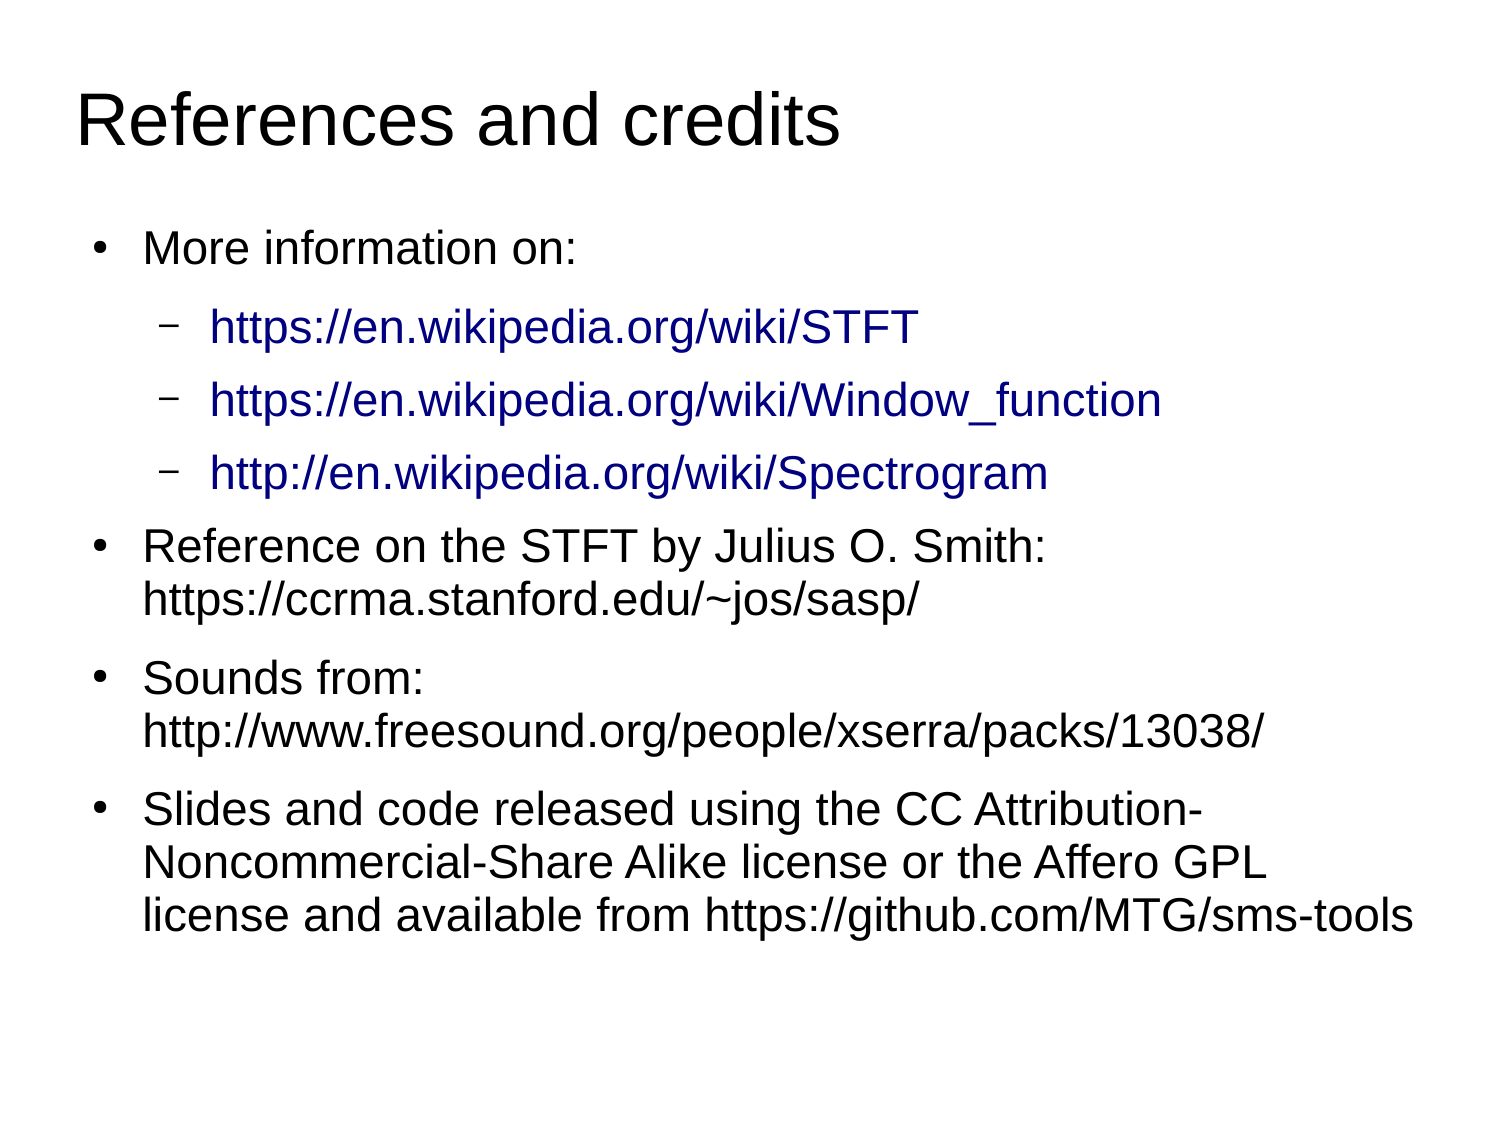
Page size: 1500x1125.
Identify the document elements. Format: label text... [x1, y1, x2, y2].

list More information on: https://en.wikipedia.org/wiki/STFT https://en.wikipedia.org/wiki/Window_function http://en.wikipedia.org/wiki/Spectrogram Reference on the STFT by Julius O. Smith:https://ccrma.stanford.edu/~jos/sasp/ Sounds from: http://www.freesound.org/people/xserra/packs/13038/ Slides and code released using the CC Attribution-Noncommercial-Share Alike license or the Affero GPL license and available from https://github.com/MTG/sms-tools [75, 221, 1425, 994]
title References and credits [75, 44, 1425, 196]
